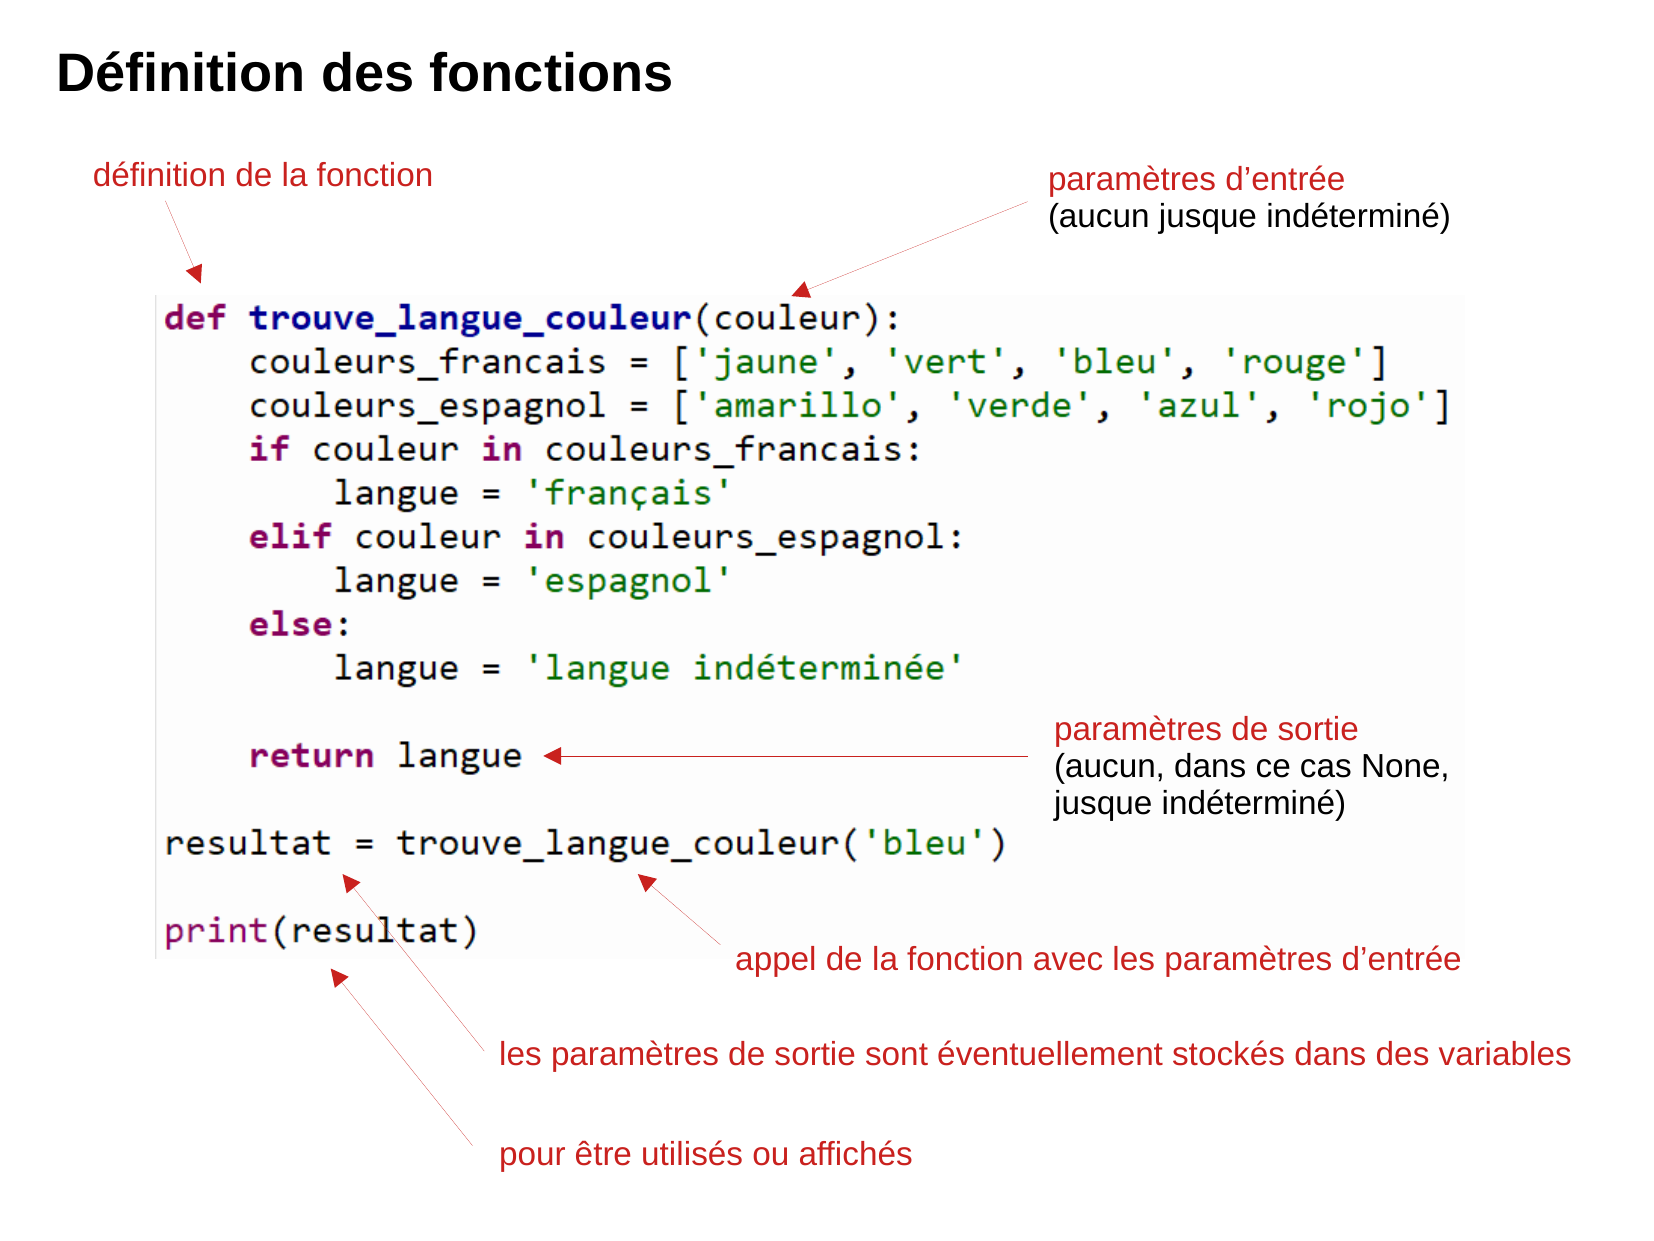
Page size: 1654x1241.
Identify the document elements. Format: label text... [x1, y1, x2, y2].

text_box paramètres d’entrée (aucun jusque indéterminé) [1033, 153, 1467, 243]
text_box définition de la fonction [78, 148, 449, 201]
text_box appel de la fonction avec les paramètres d’entrée [720, 933, 1478, 985]
text_box paramètres de sortie (aucun, dans ce cas None, jusque indéterminé) [1039, 702, 1466, 829]
text_box pour être utilisés ou affichés [484, 1127, 929, 1180]
text_box les paramètres de sortie sont éventuellement stockés dans des variables [484, 1027, 1589, 1080]
text_box Définition des fonctions [41, 35, 690, 111]
picture [155, 295, 1465, 959]
